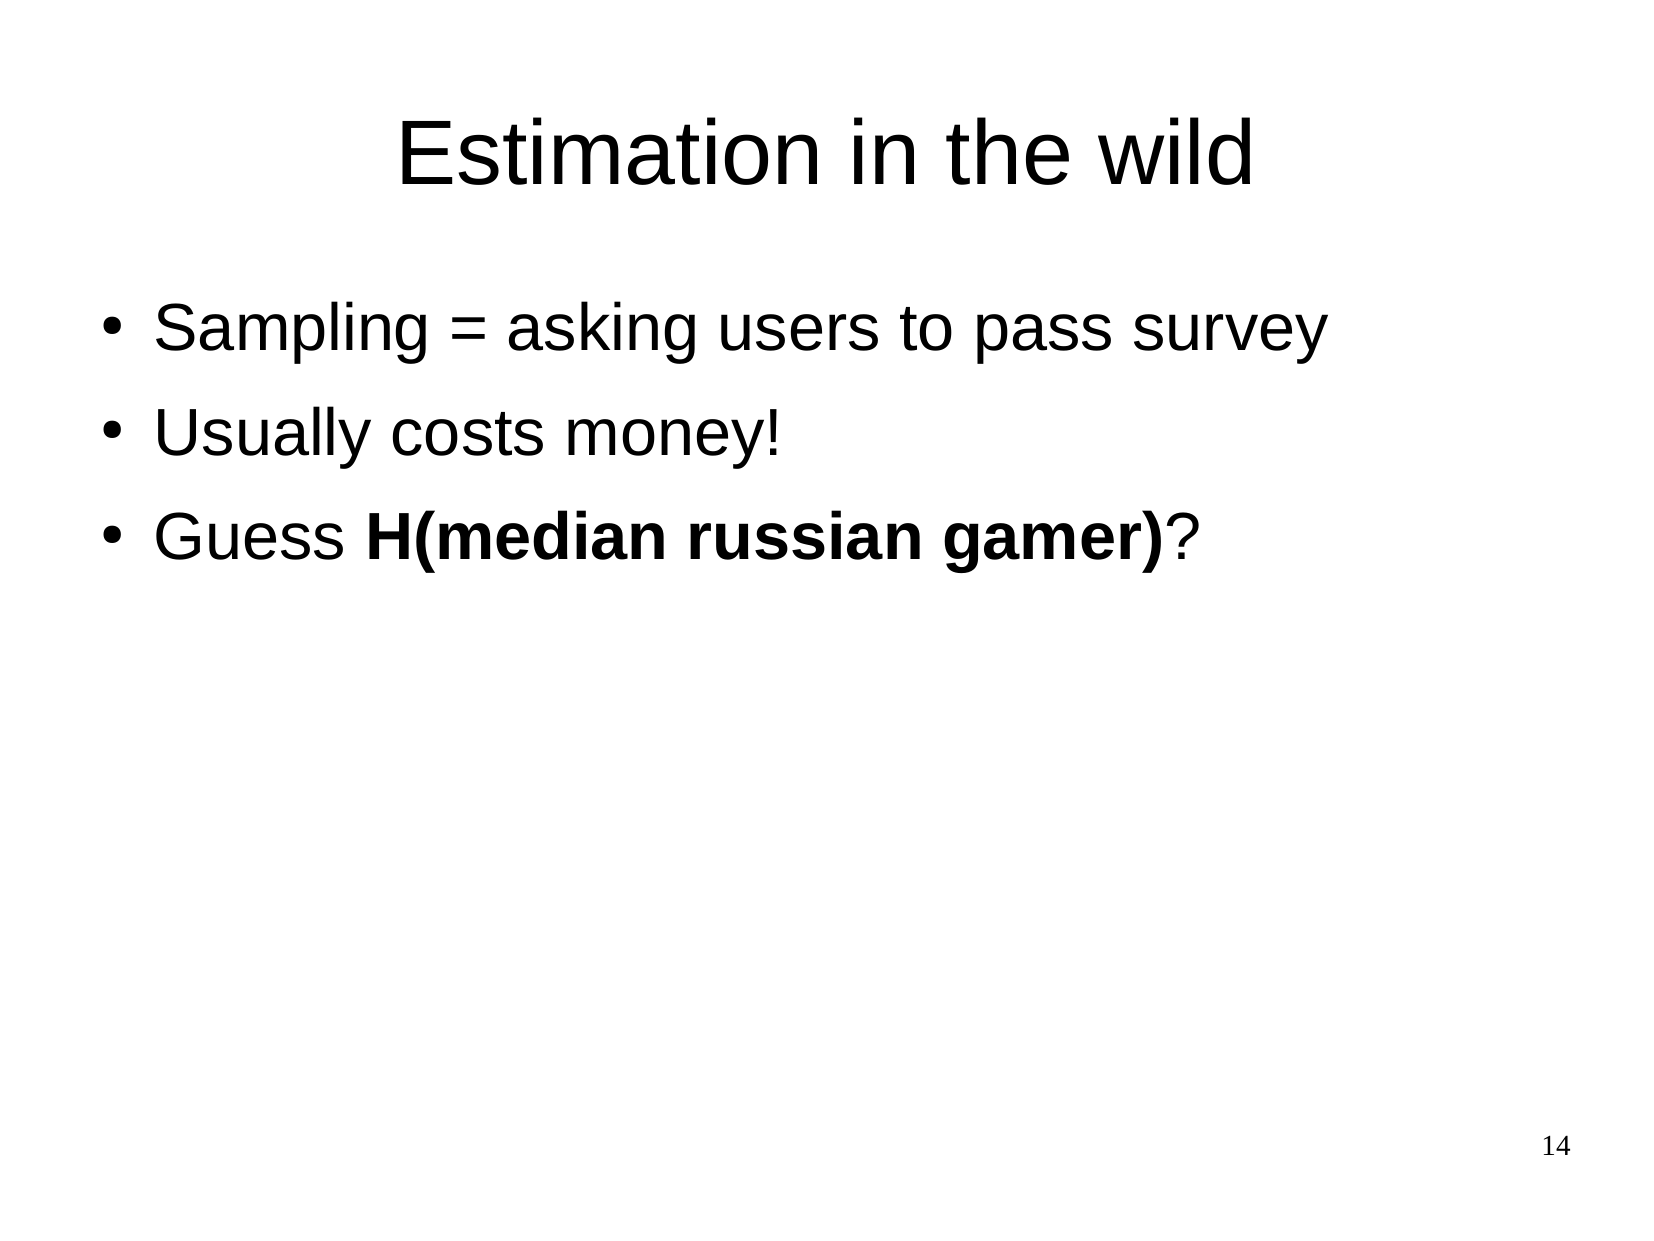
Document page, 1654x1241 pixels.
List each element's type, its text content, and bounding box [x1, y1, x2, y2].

list Sampling = asking users to pass survey Usually costs money! Guess H(median russian gamer)? [82, 290, 1571, 1156]
title Estimation in the wild [82, 49, 1571, 257]
